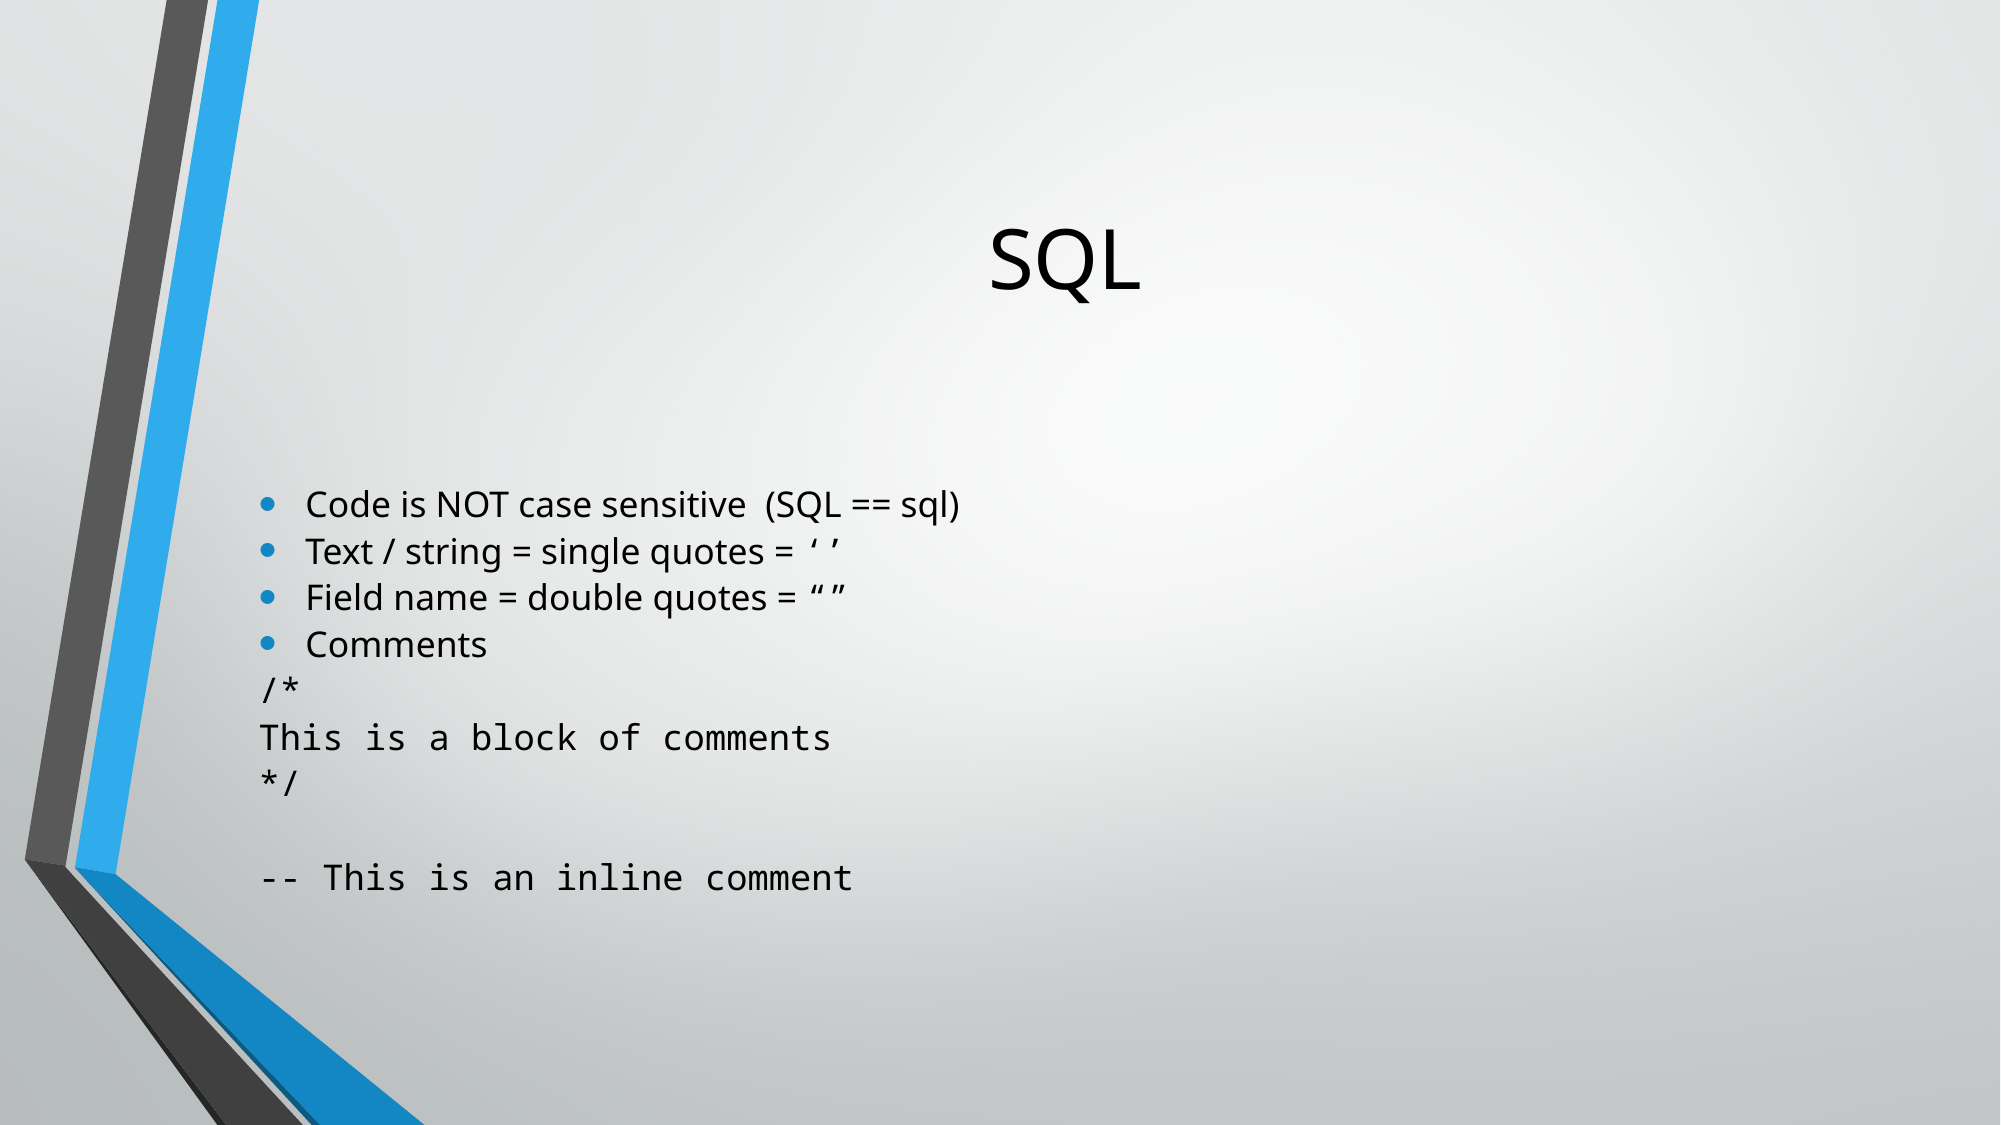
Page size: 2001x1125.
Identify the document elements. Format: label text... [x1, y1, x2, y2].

list Code is NOT case sensitive (SQL == sql) Text / string = single quotes = ‘’ Field name = double quotes = “” Comments /* This is a block of comments */ -- This is an inline comment [243, 437, 1887, 950]
title SQL [243, 112, 1887, 400]
